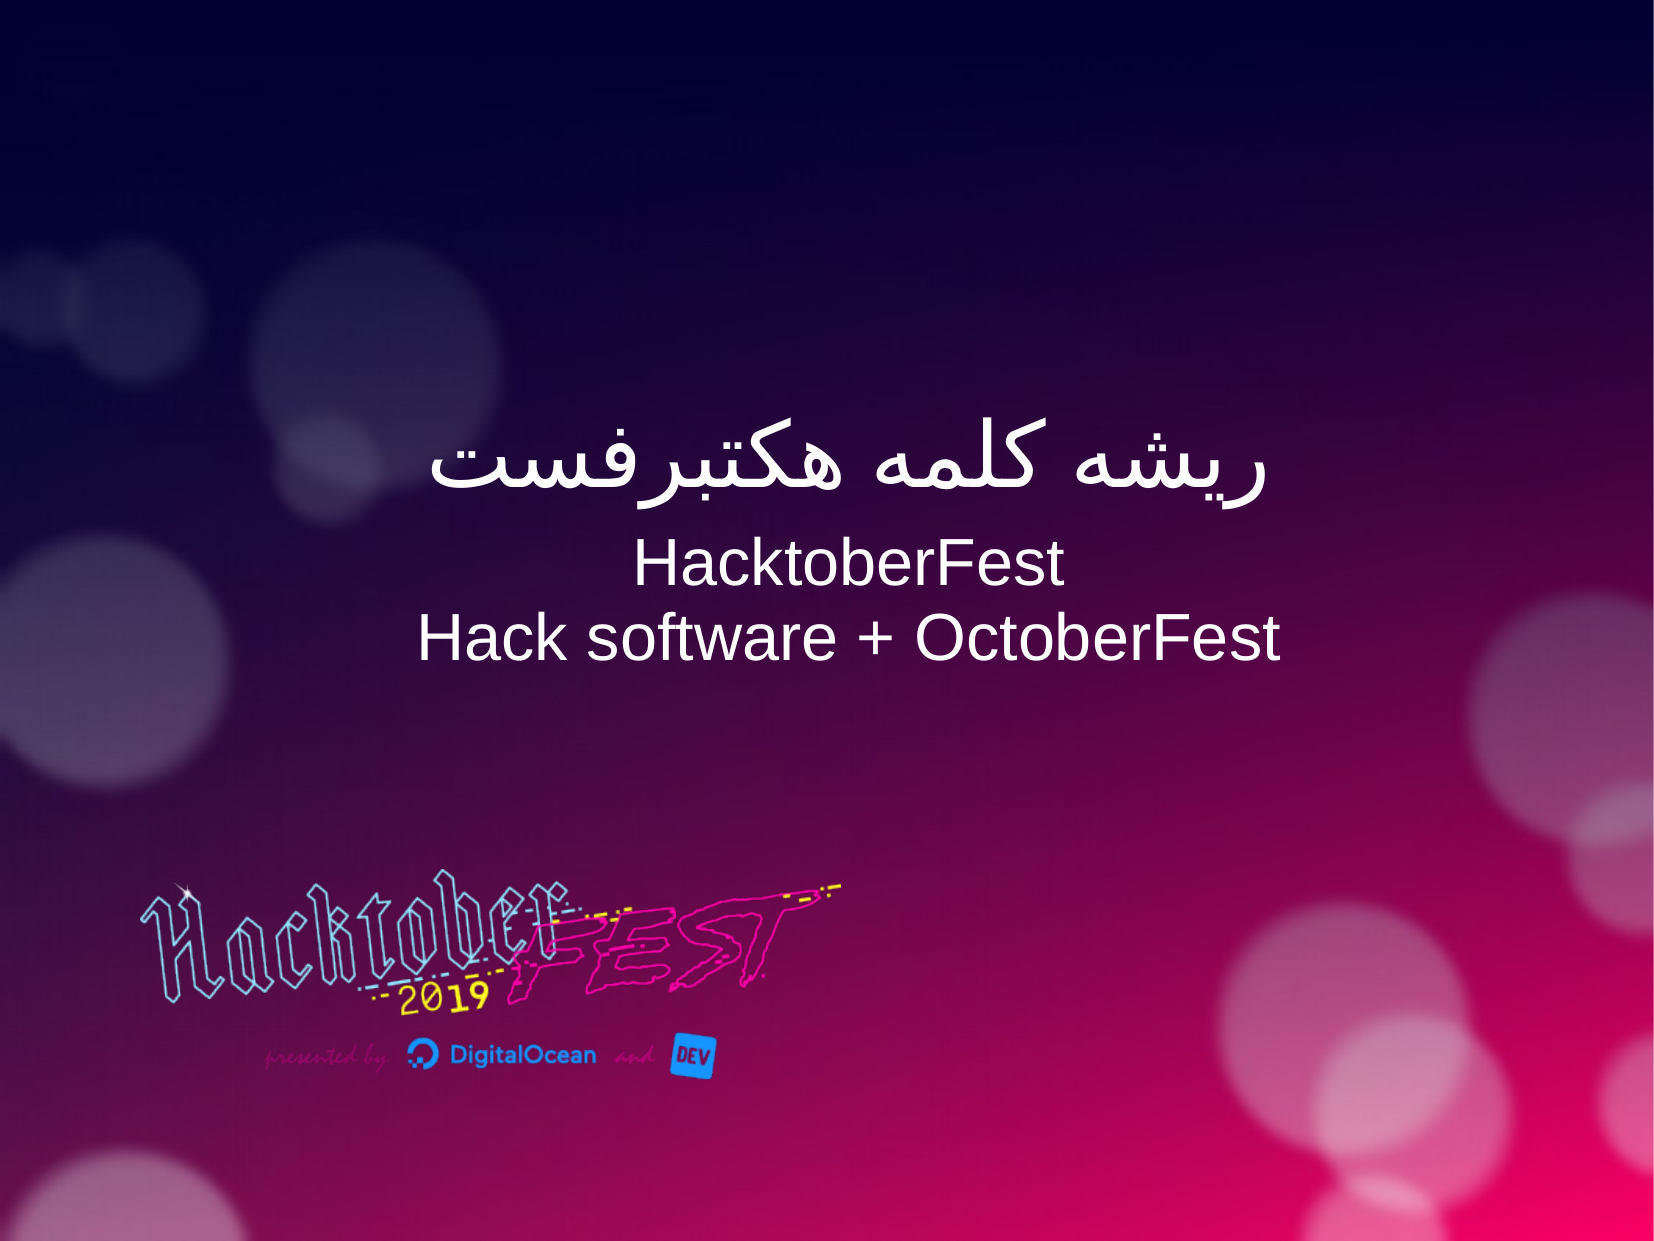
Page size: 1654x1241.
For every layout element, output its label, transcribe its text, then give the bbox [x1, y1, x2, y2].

subtitle ریشه کلمه هکتبرفست HacktoberFest Hack software + OctoberFest [105, 270, 1594, 811]
picture [0, 0, 1654, 1241]
